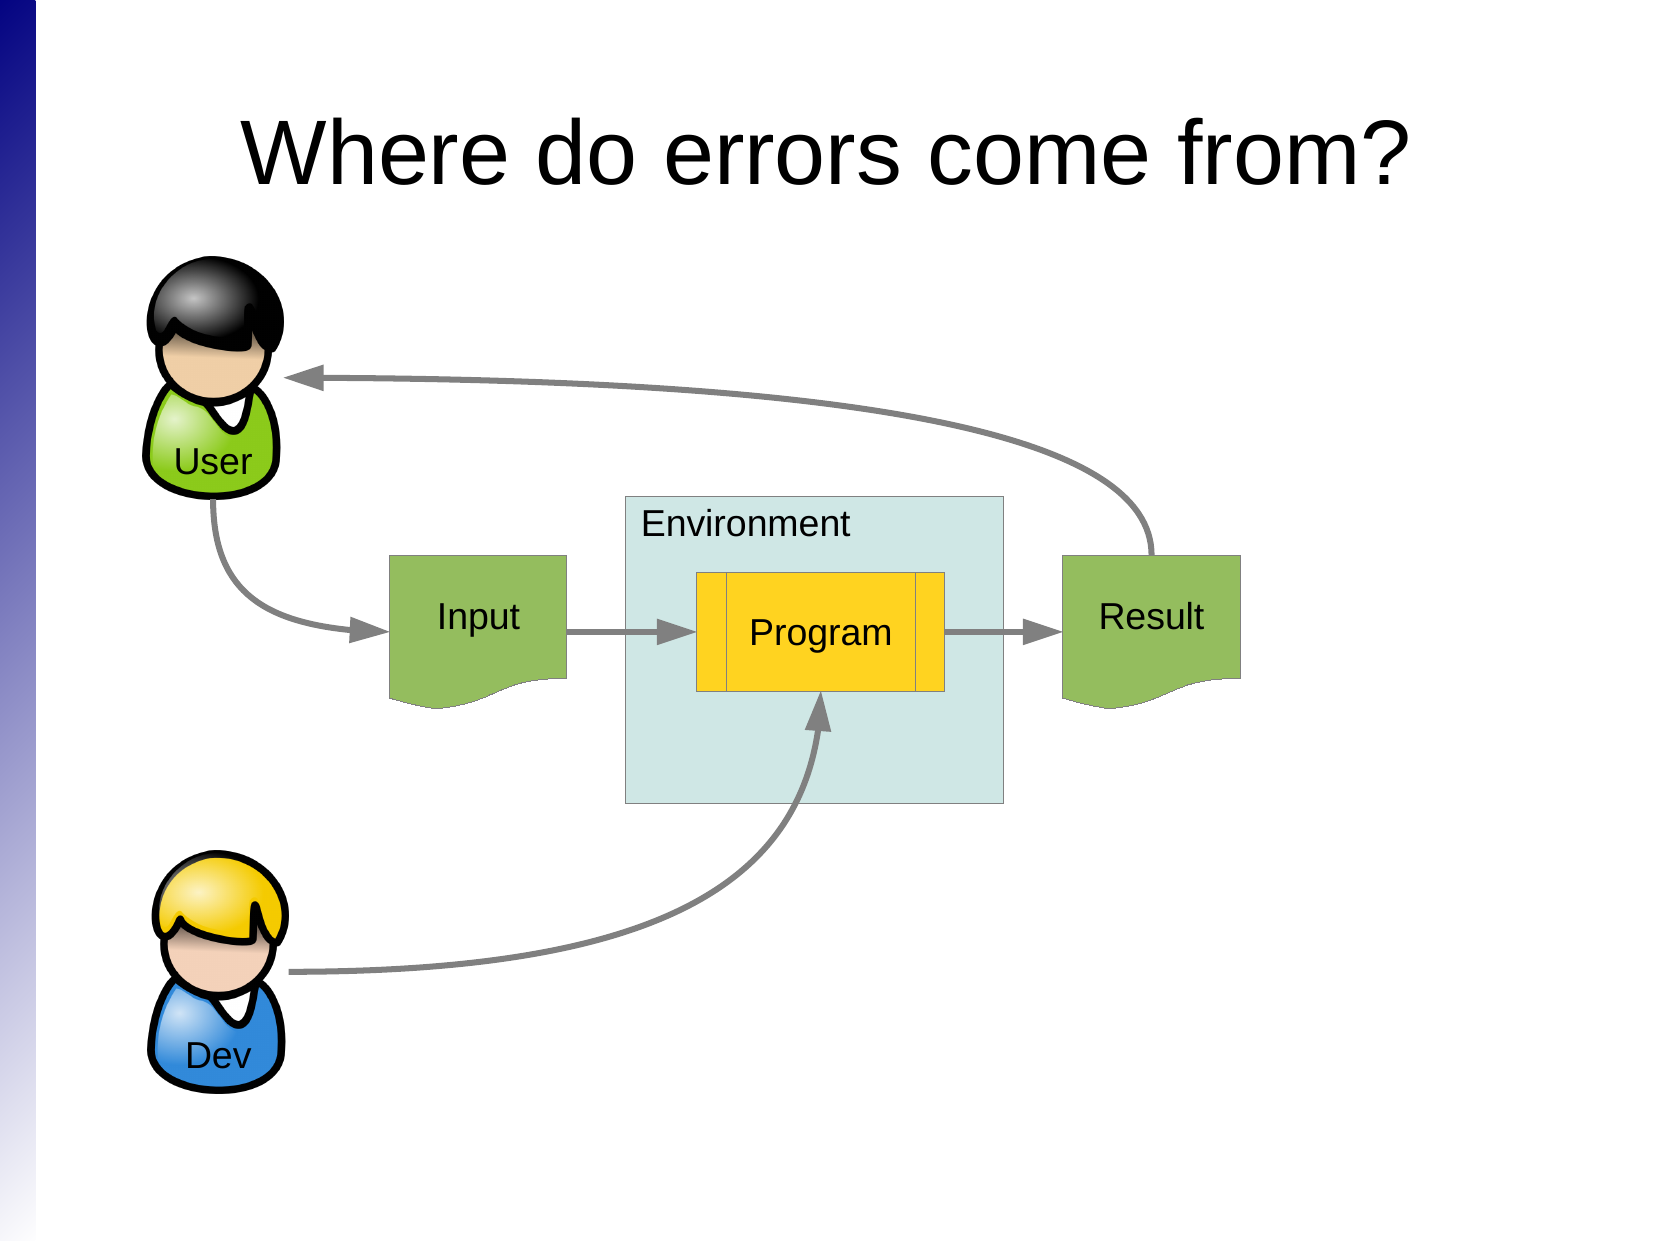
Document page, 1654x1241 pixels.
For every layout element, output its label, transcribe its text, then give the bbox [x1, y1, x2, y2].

text_box Input [389, 555, 567, 709]
picture [147, 850, 289, 1094]
text_box Program [697, 572, 945, 692]
text_box Result [1062, 555, 1241, 709]
picture [142, 256, 284, 500]
text_box Environment [800, 635, 1004, 804]
title Where do errors come from? [82, 49, 1571, 257]
text_box Environment [625, 496, 1004, 631]
text_box Environment [625, 633, 820, 804]
